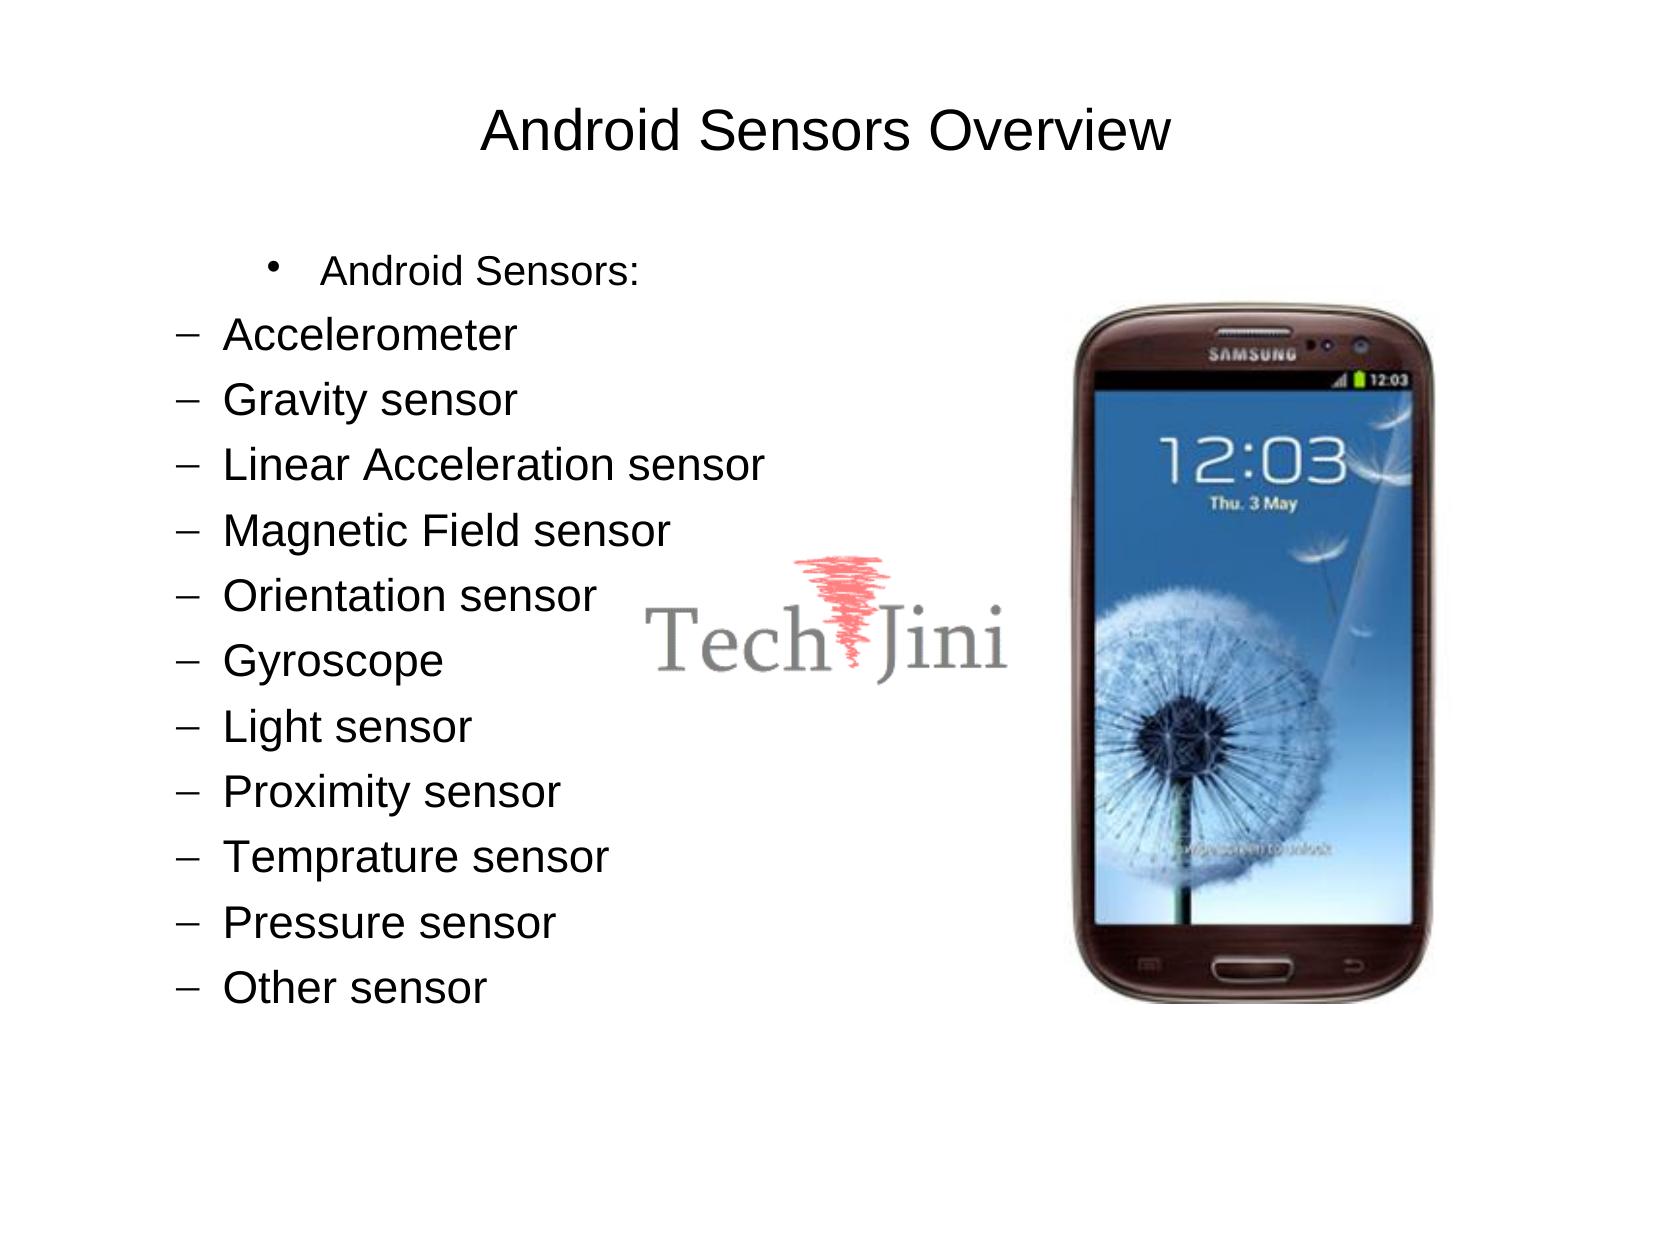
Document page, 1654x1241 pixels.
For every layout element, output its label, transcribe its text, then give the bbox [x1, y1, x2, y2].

text_box Android Sensors Overview [82, 49, 1571, 213]
text_box Android Sensors: Accelerometer Gravity sensor Linear Acceleration sensor Magnetic Field sensor Orientation sensor Gyroscope Light sensor Proximity sensor Temprature sensor Pressure sensor Other sensor [86, 236, 804, 1040]
picture [804, 553, 1011, 687]
picture [1062, 284, 1451, 1004]
